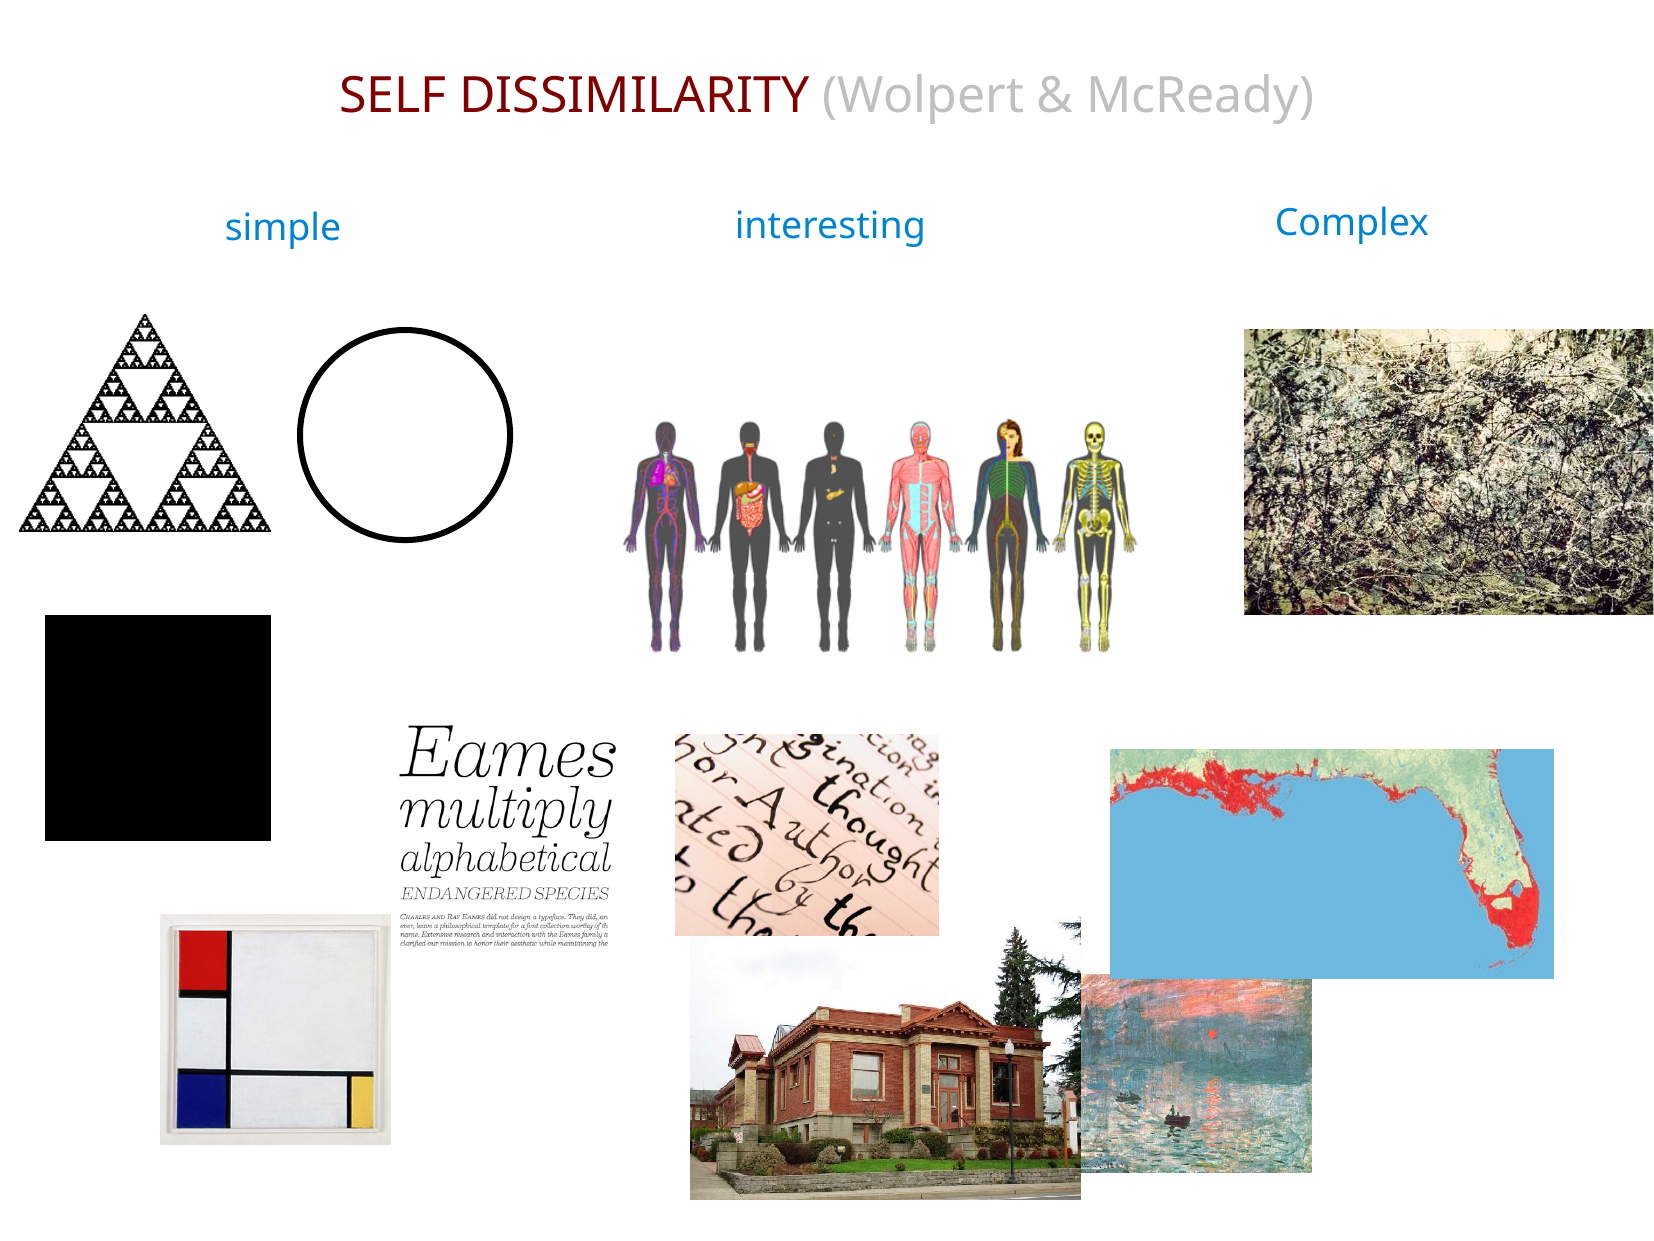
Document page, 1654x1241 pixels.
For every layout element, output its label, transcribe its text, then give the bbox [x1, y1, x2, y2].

picture [675, 734, 1554, 1201]
text_box interesting [720, 190, 1006, 253]
picture [1244, 329, 1654, 616]
text_box [300, 330, 511, 541]
text_box simple [210, 192, 406, 255]
picture [19, 314, 271, 532]
picture [160, 695, 646, 1145]
title SELF DISSIMILARITY (Wolpert & McReady) [82, 64, 1571, 123]
picture [615, 419, 1141, 654]
text_box [45, 615, 271, 841]
text_box Complex [1260, 188, 1486, 251]
